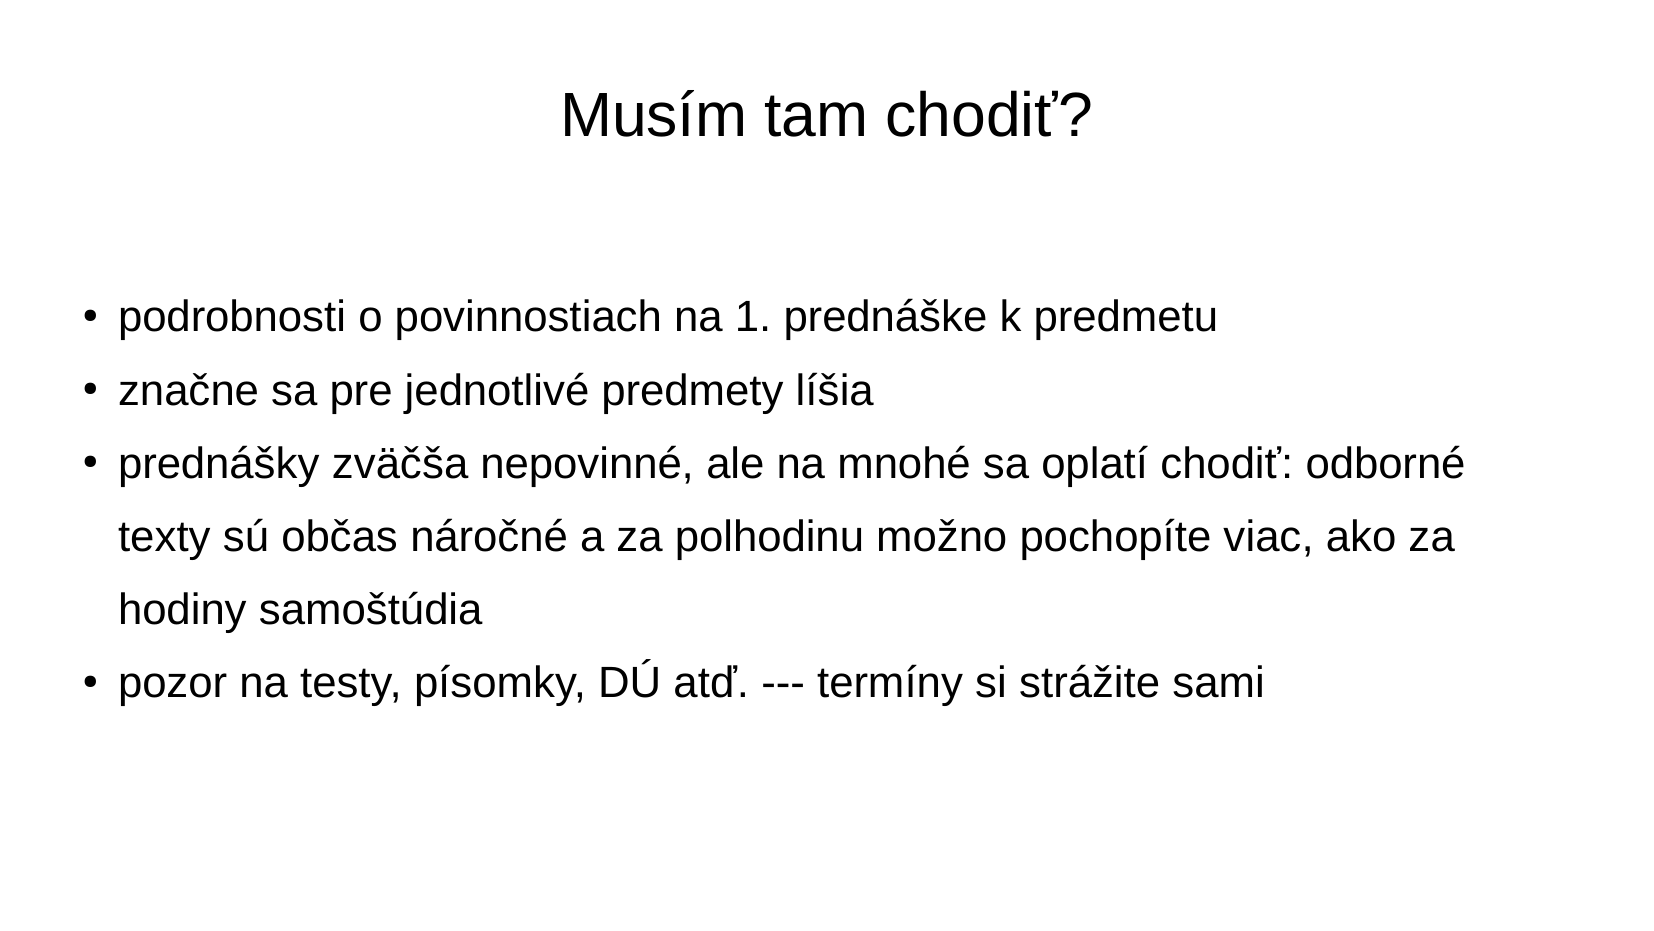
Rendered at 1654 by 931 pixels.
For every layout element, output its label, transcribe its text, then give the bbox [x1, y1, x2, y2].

subtitle podrobnosti o povinnostiach na 1. prednáške k predmetu značne sa pre jednotlivé predmety líšia prednášky zväčša nepovinné, ale na mnohé sa oplatí chodiť: odborné texty sú občas náročné a za polhodinu možno pochopíte viac, ako za hodiny samoštúdia pozor na testy, písomky, DÚ atď. --- termíny si strážite sami [82, 217, 1571, 758]
title Musím tam chodiť? [82, 37, 1571, 193]
